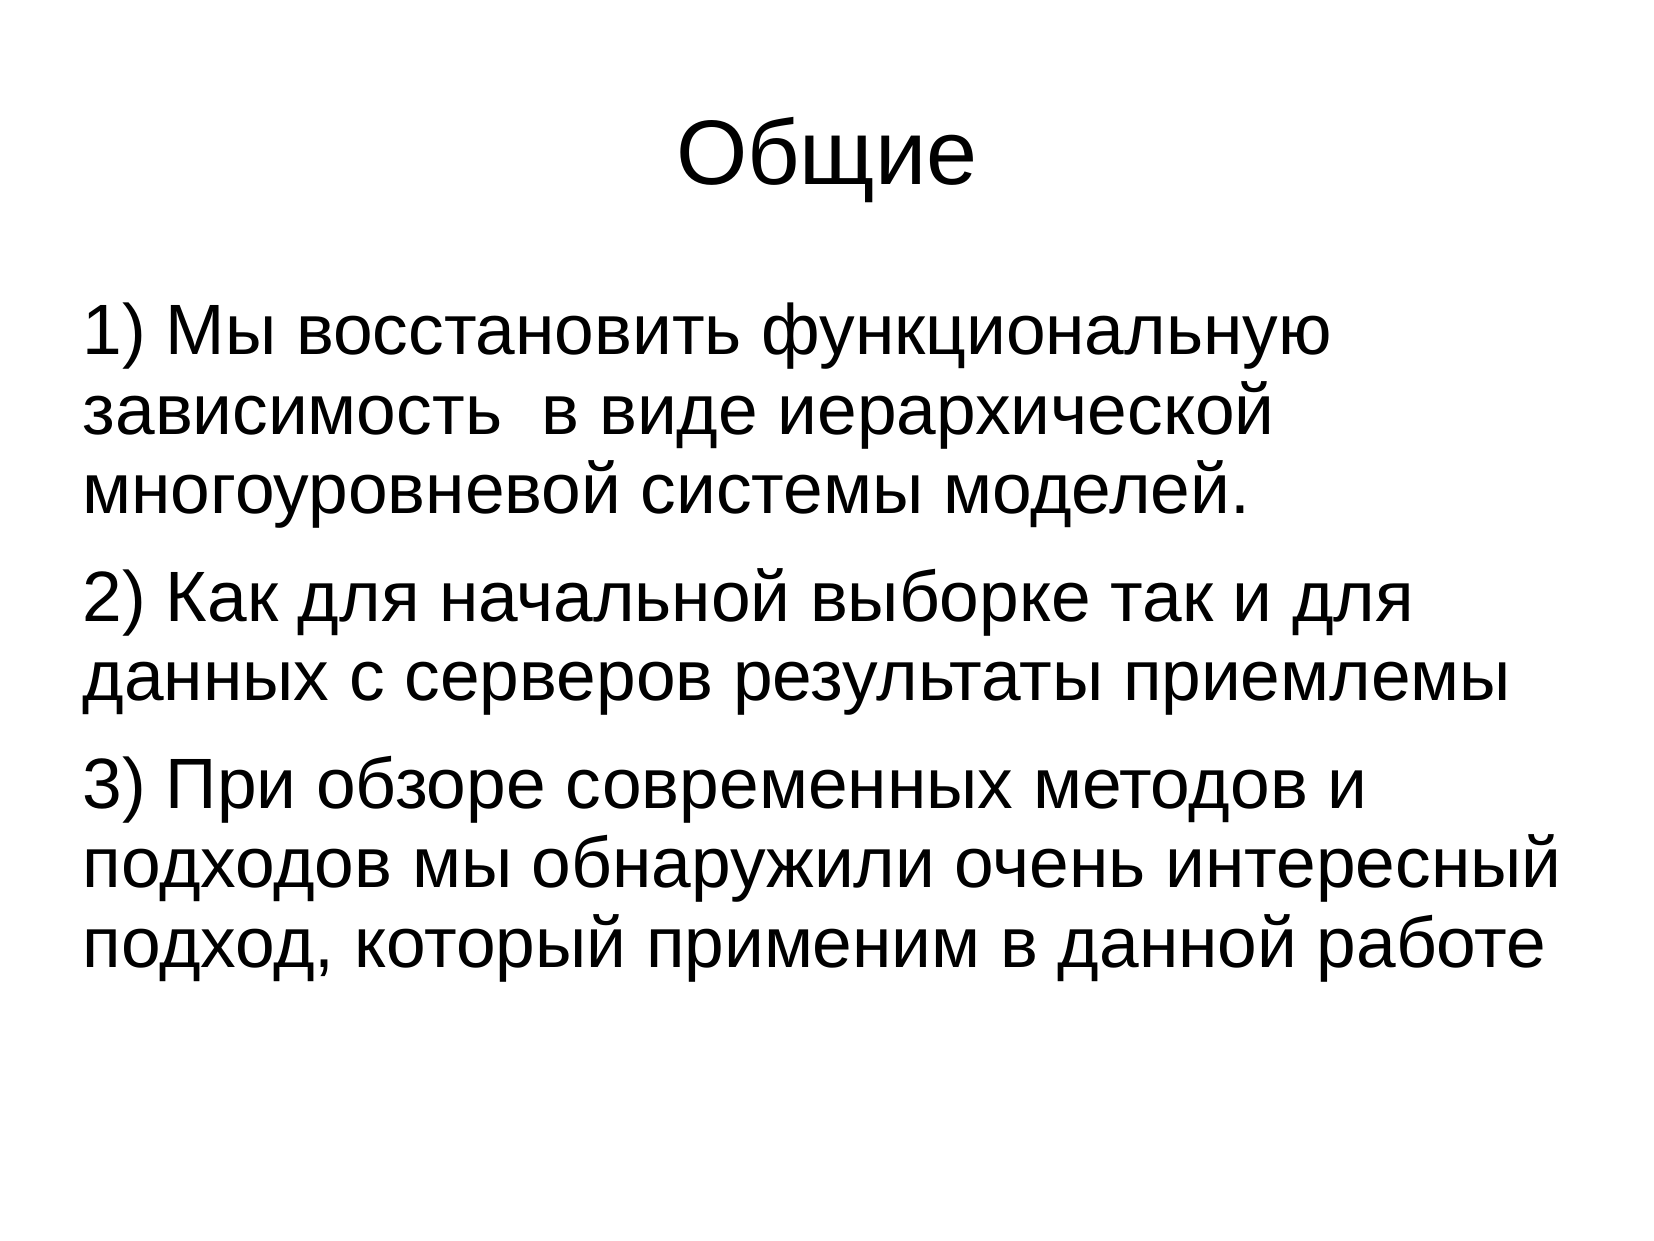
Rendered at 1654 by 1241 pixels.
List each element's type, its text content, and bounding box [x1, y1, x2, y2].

title Общие [82, 49, 1571, 257]
list 1) Мы восстановить функциональную зависимость в виде иерархической многоуровневой системы моделей. 2) Как для начальной выборке так и для данных с серверов результаты приемлемы 3) При обзоре современных методов и подходов мы обнаружили очень интересный подход, который применим в данной работе [82, 290, 1571, 1010]
